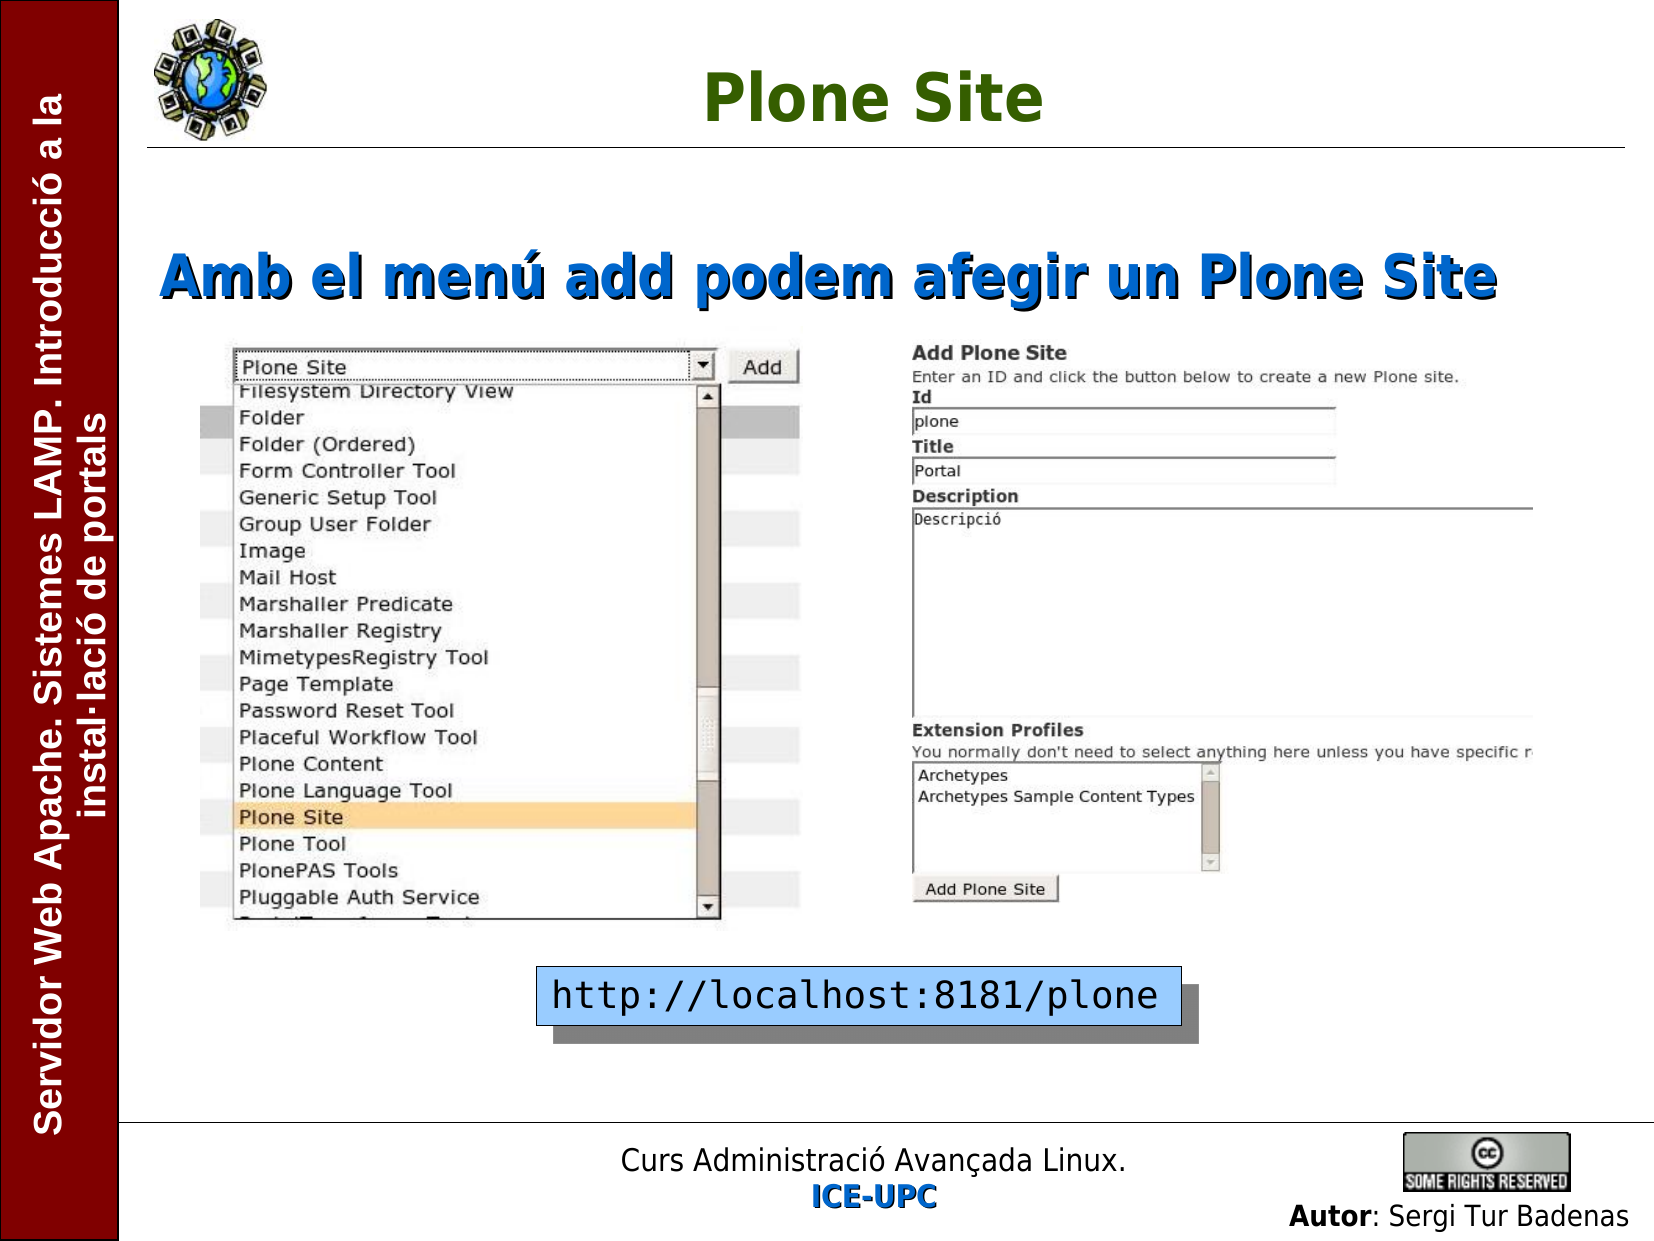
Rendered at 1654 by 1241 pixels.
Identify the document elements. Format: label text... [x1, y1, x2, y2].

title Plone Site [129, 49, 1619, 148]
picture [154, 19, 268, 49]
picture [1403, 1132, 1571, 1192]
list Amb el menú add podem afegir un Plone Site [141, 242, 1630, 1078]
